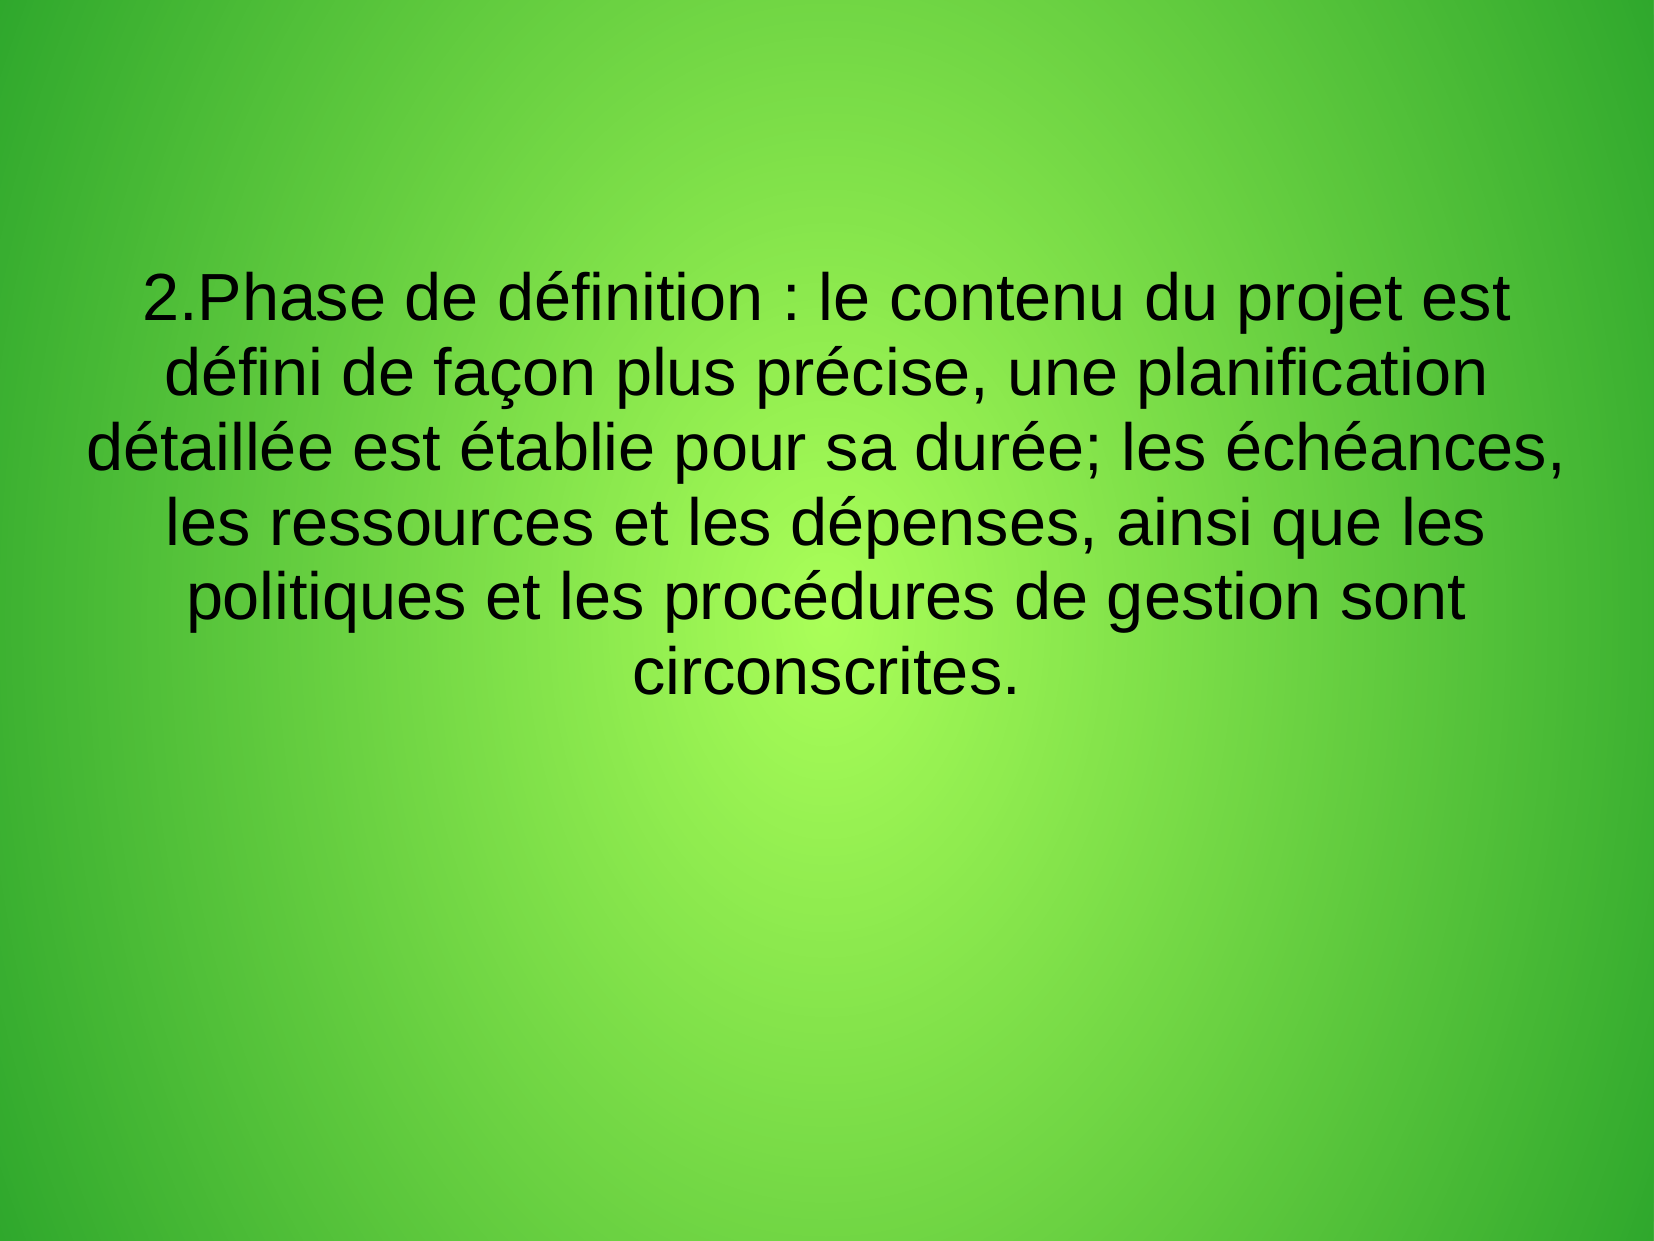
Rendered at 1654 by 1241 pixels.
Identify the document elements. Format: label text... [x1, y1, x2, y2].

subtitle 2.Phase de définition : le contenu du projet est défini de façon plus précise, une planification détaillée est établie pour sa durée; les échéances, les ressources et les dépenses, ainsi que les politiques et les procédures de gestion sont circonscrites. [82, 47, 1571, 997]
